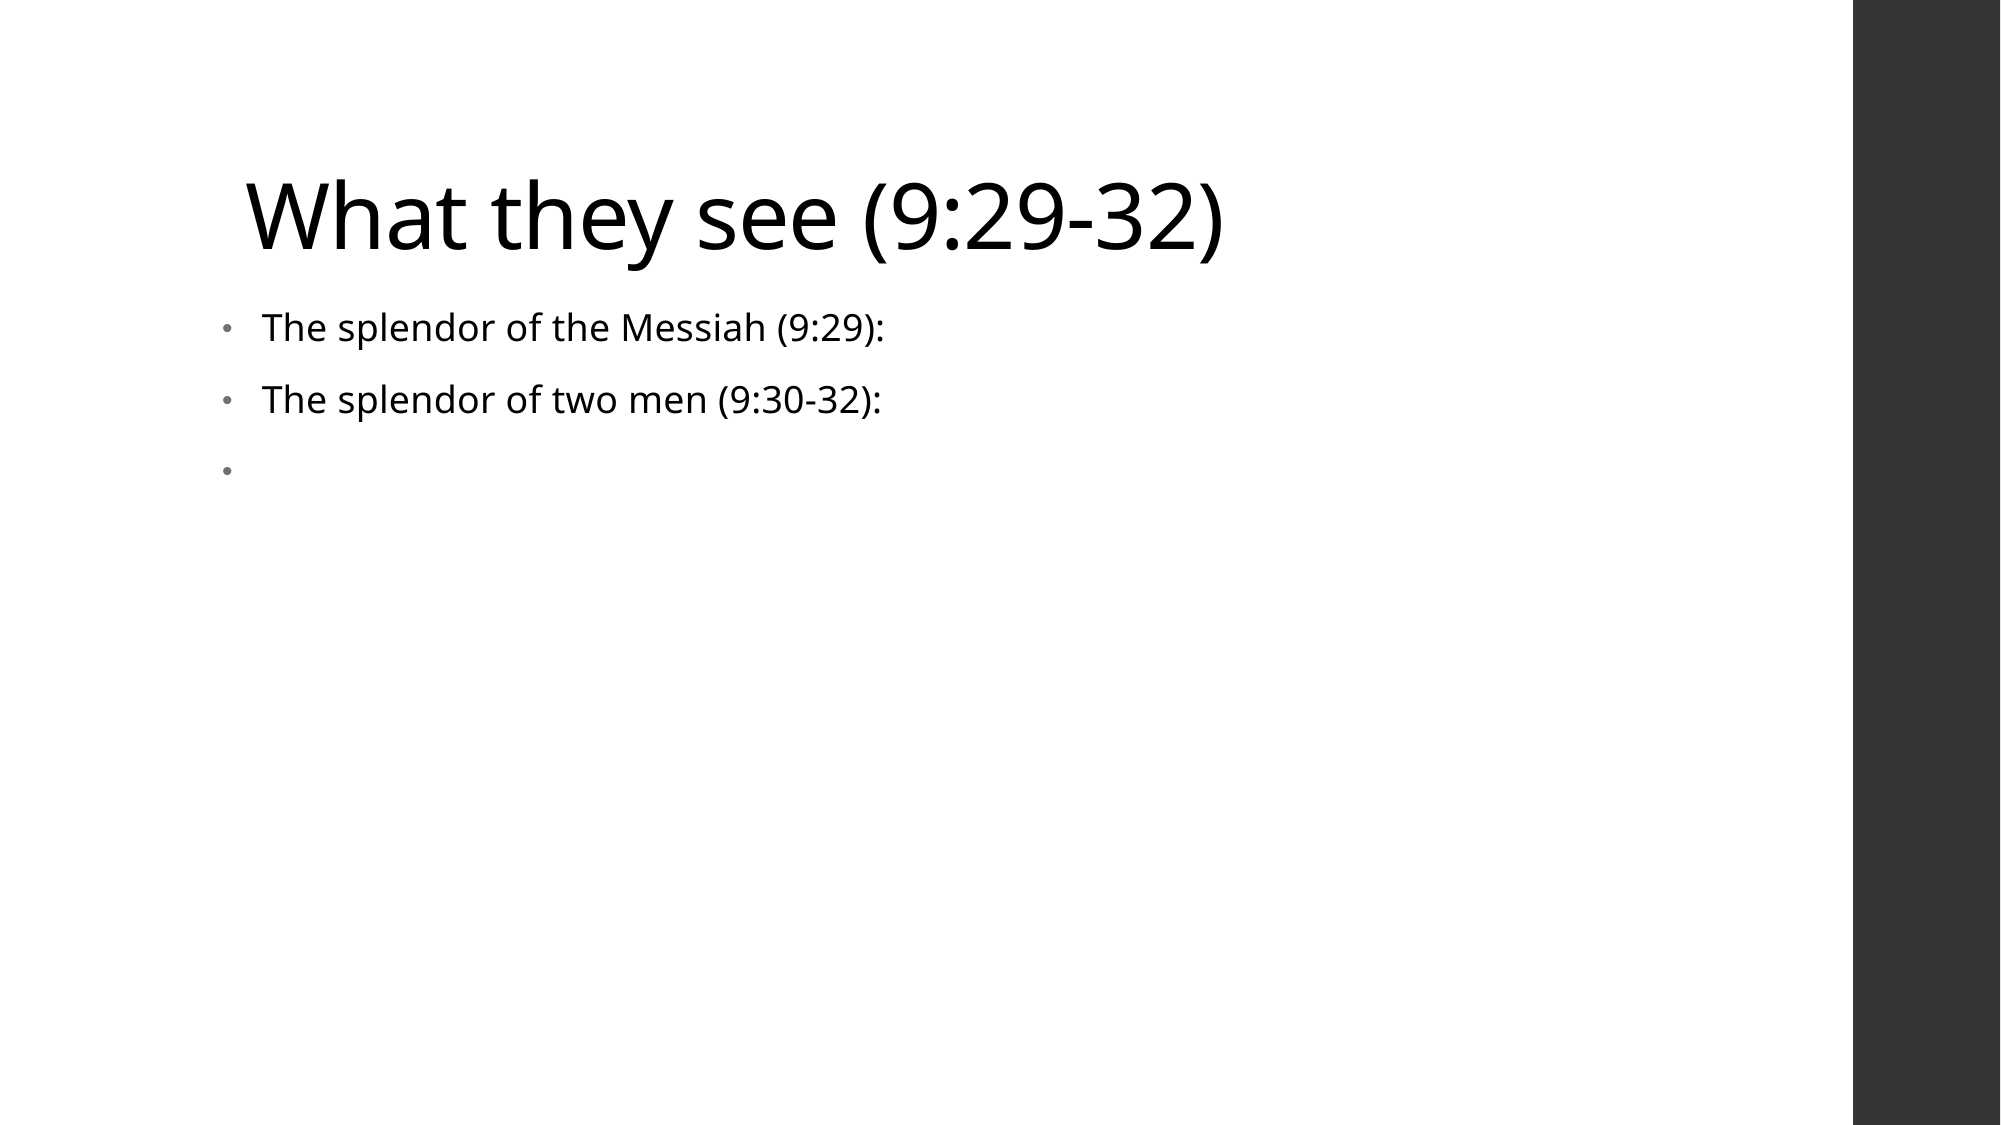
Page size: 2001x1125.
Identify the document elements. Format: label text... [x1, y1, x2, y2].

list The splendor of the Messiah (9:29): The splendor of two men (9:30-32): [206, 299, 1617, 1014]
title What they see (9:29-32) [206, 60, 1797, 278]
